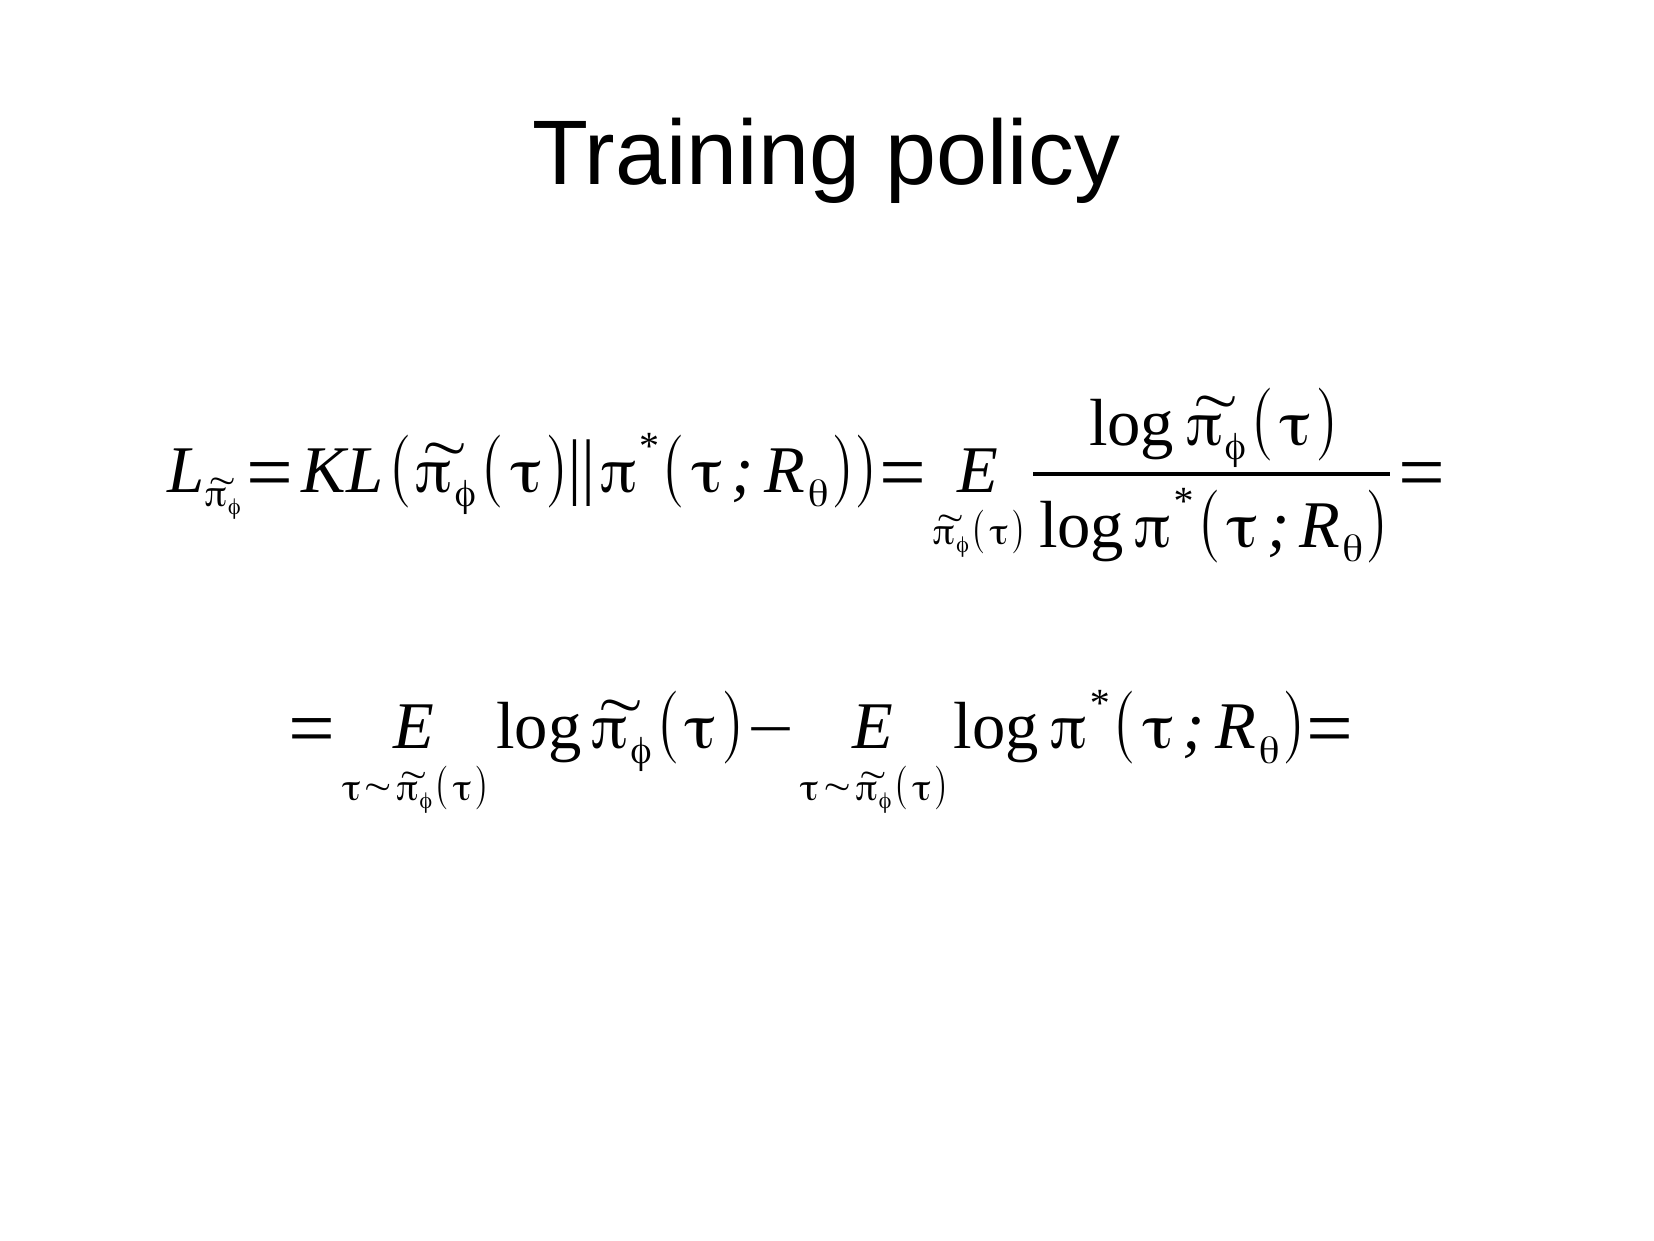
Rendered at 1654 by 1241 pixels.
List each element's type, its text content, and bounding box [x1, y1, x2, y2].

title Training policy [82, 49, 1571, 257]
chart [156, 384, 1459, 567]
chart [274, 680, 1369, 815]
